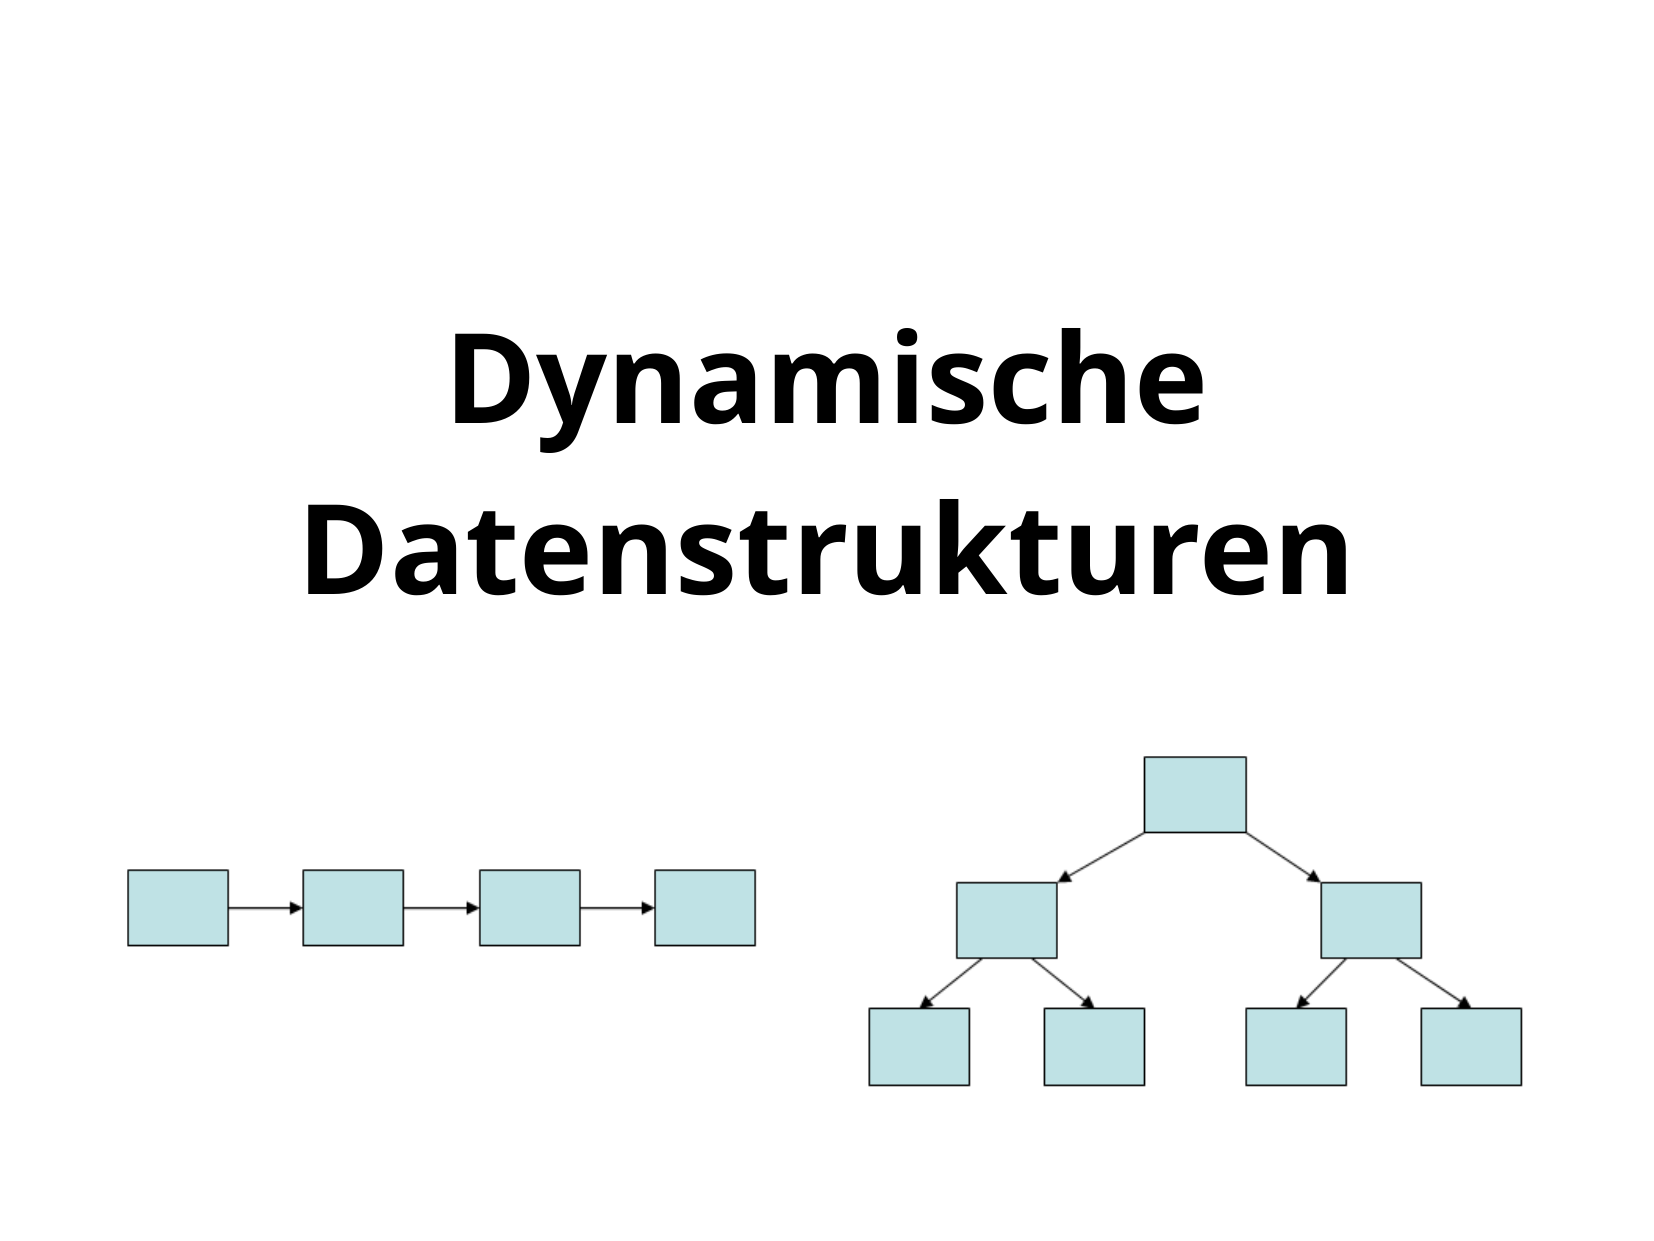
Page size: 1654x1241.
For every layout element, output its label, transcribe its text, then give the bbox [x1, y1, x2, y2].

picture [126, 755, 1524, 1088]
subtitle Dynamische Datenstrukturen [23, 82, 1630, 839]
